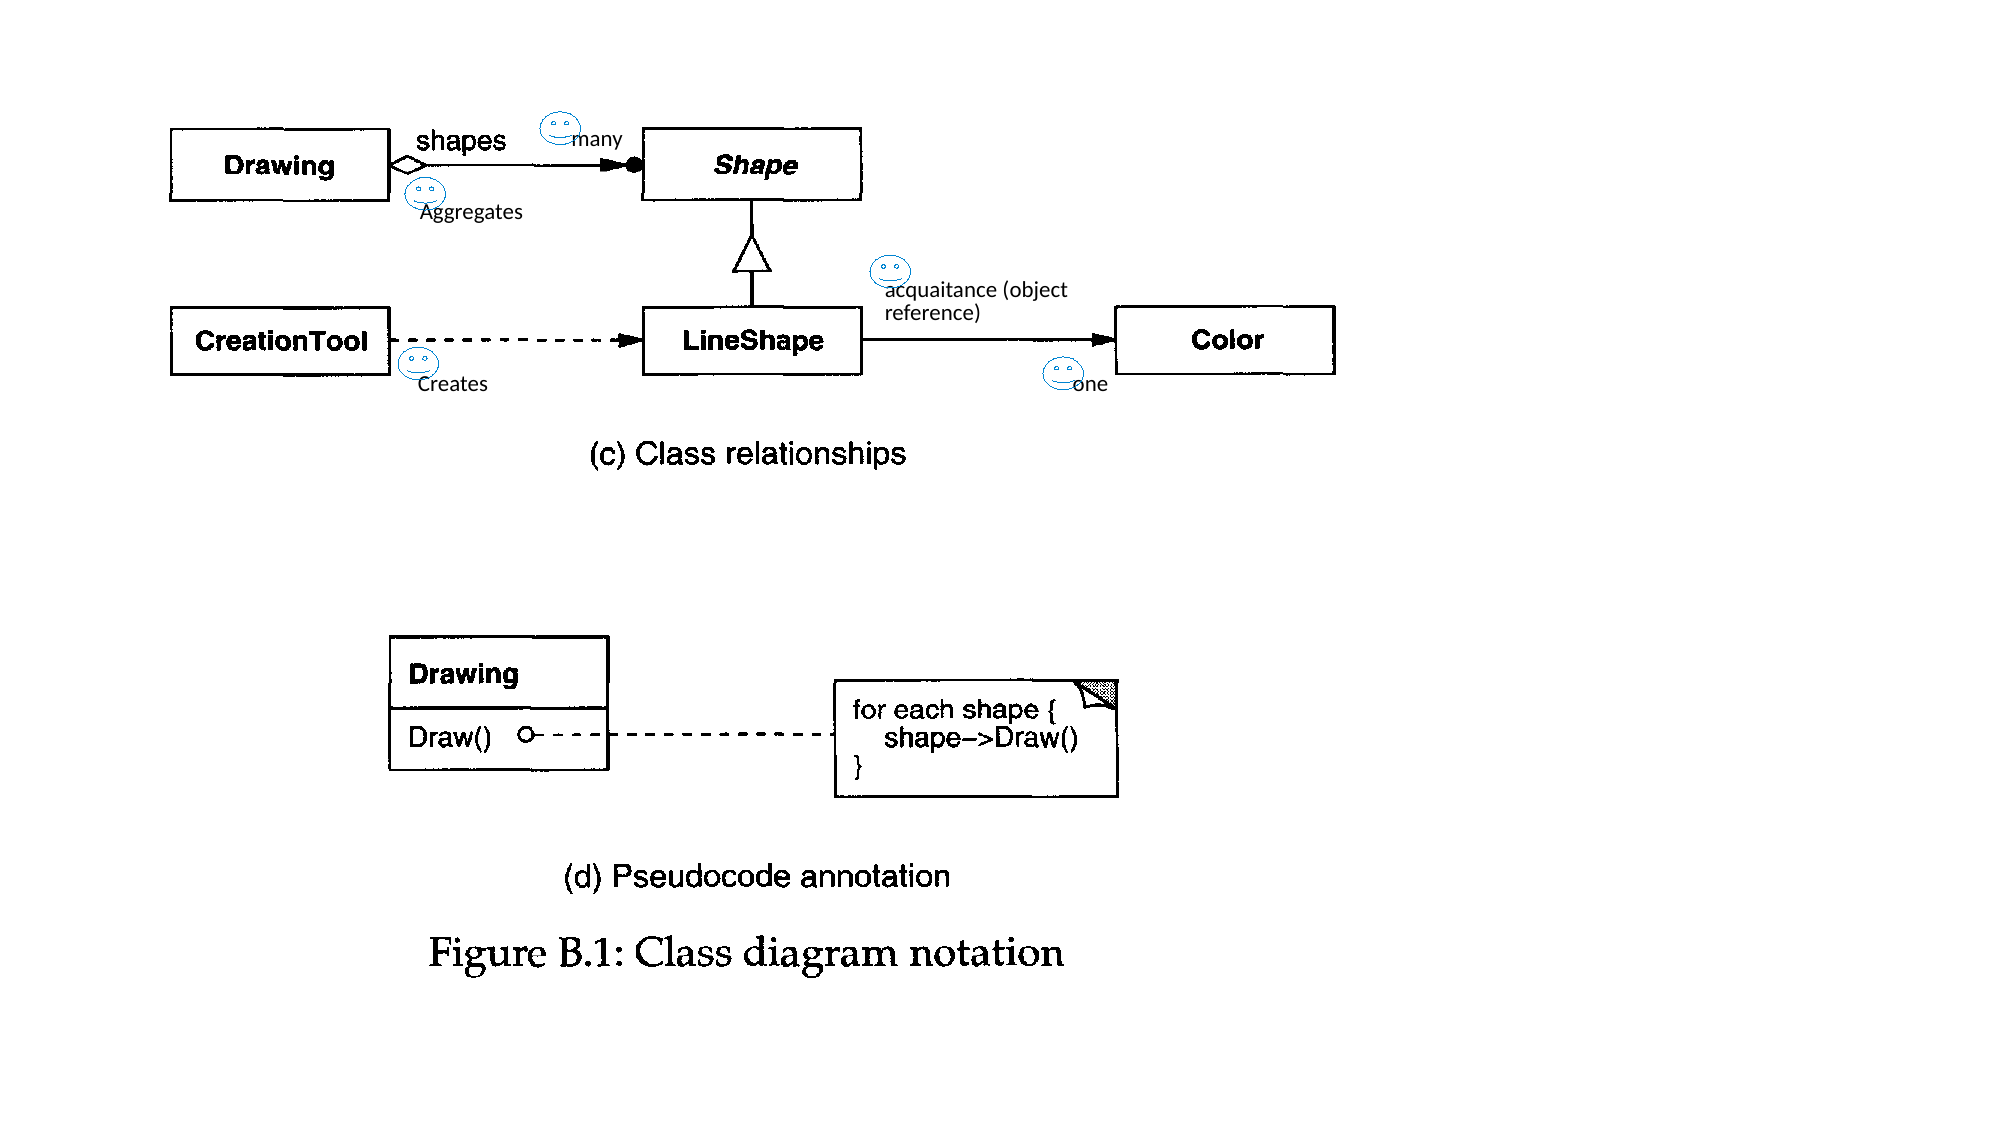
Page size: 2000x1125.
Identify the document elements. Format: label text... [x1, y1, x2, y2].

text_box Aggregates [405, 195, 586, 239]
text_box acquaitance (object reference) [870, 272, 1096, 373]
picture [45, 74, 1546, 1006]
text_box one [1057, 366, 1152, 410]
text_box Creates [403, 366, 504, 410]
text_box many [556, 121, 737, 166]
